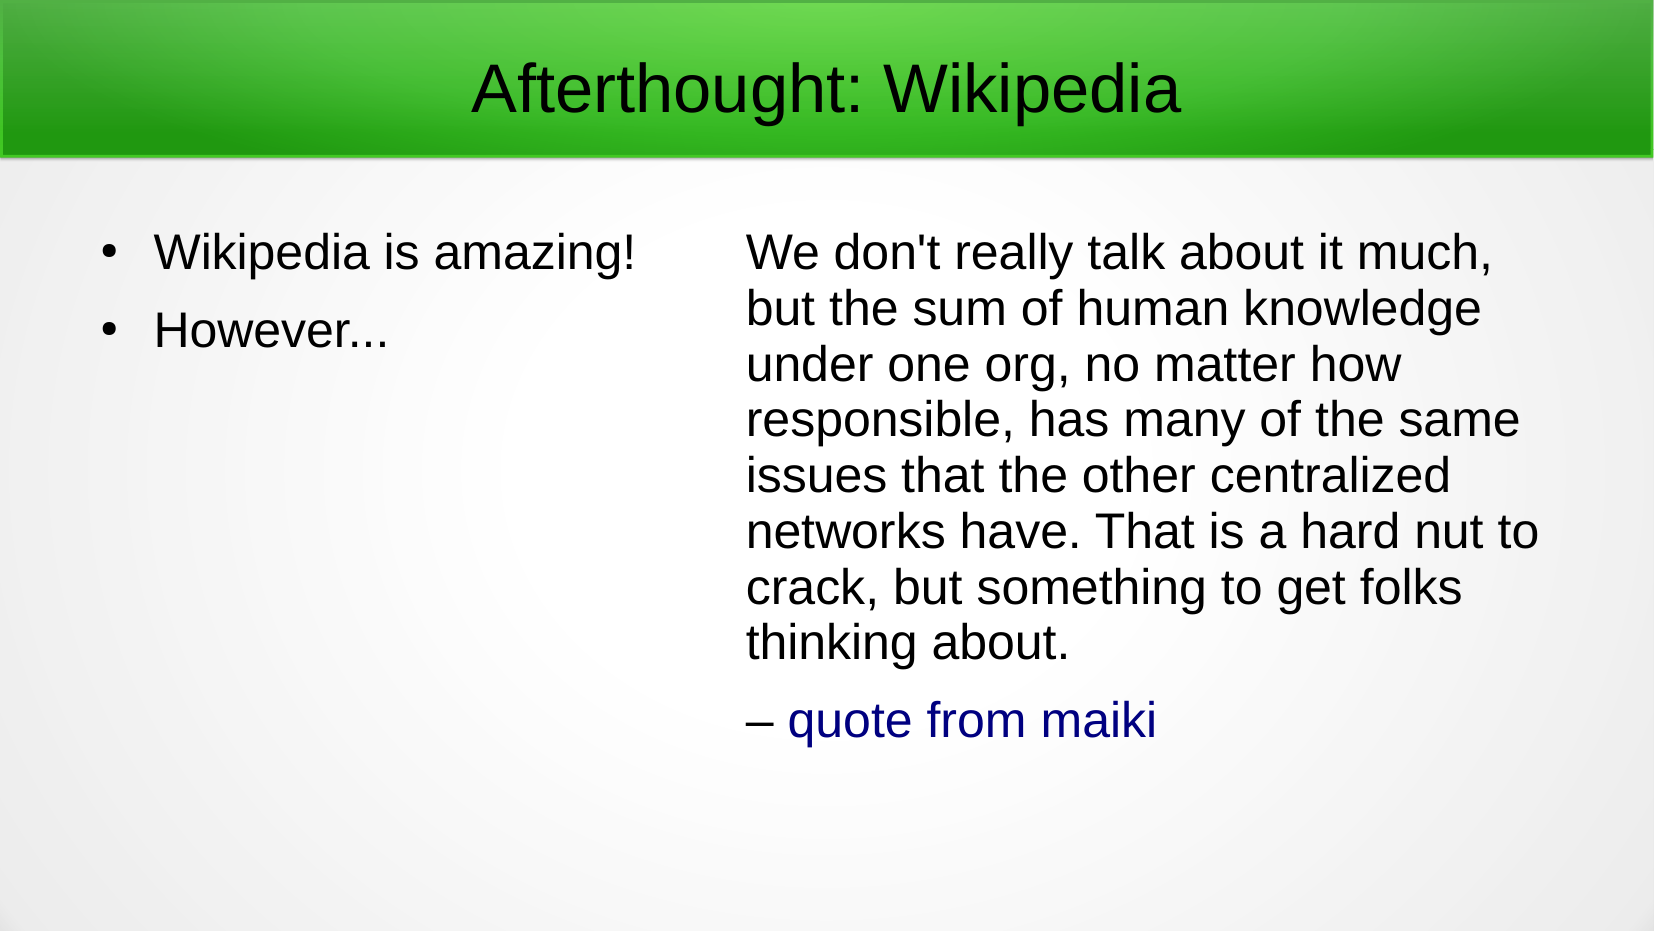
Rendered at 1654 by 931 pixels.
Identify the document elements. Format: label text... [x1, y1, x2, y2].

list We don't really talk about it much, but the sum of human knowledge under one org, no matter how responsible, has many of the same issues that the other centralized networks have. That is a hard nut to crack, but something to get folks thinking about. – quote from maiki [675, 224, 1572, 764]
title Afterthought: Wikipedia [82, 35, 1571, 142]
list Wikipedia is amazing! However... [82, 224, 675, 764]
